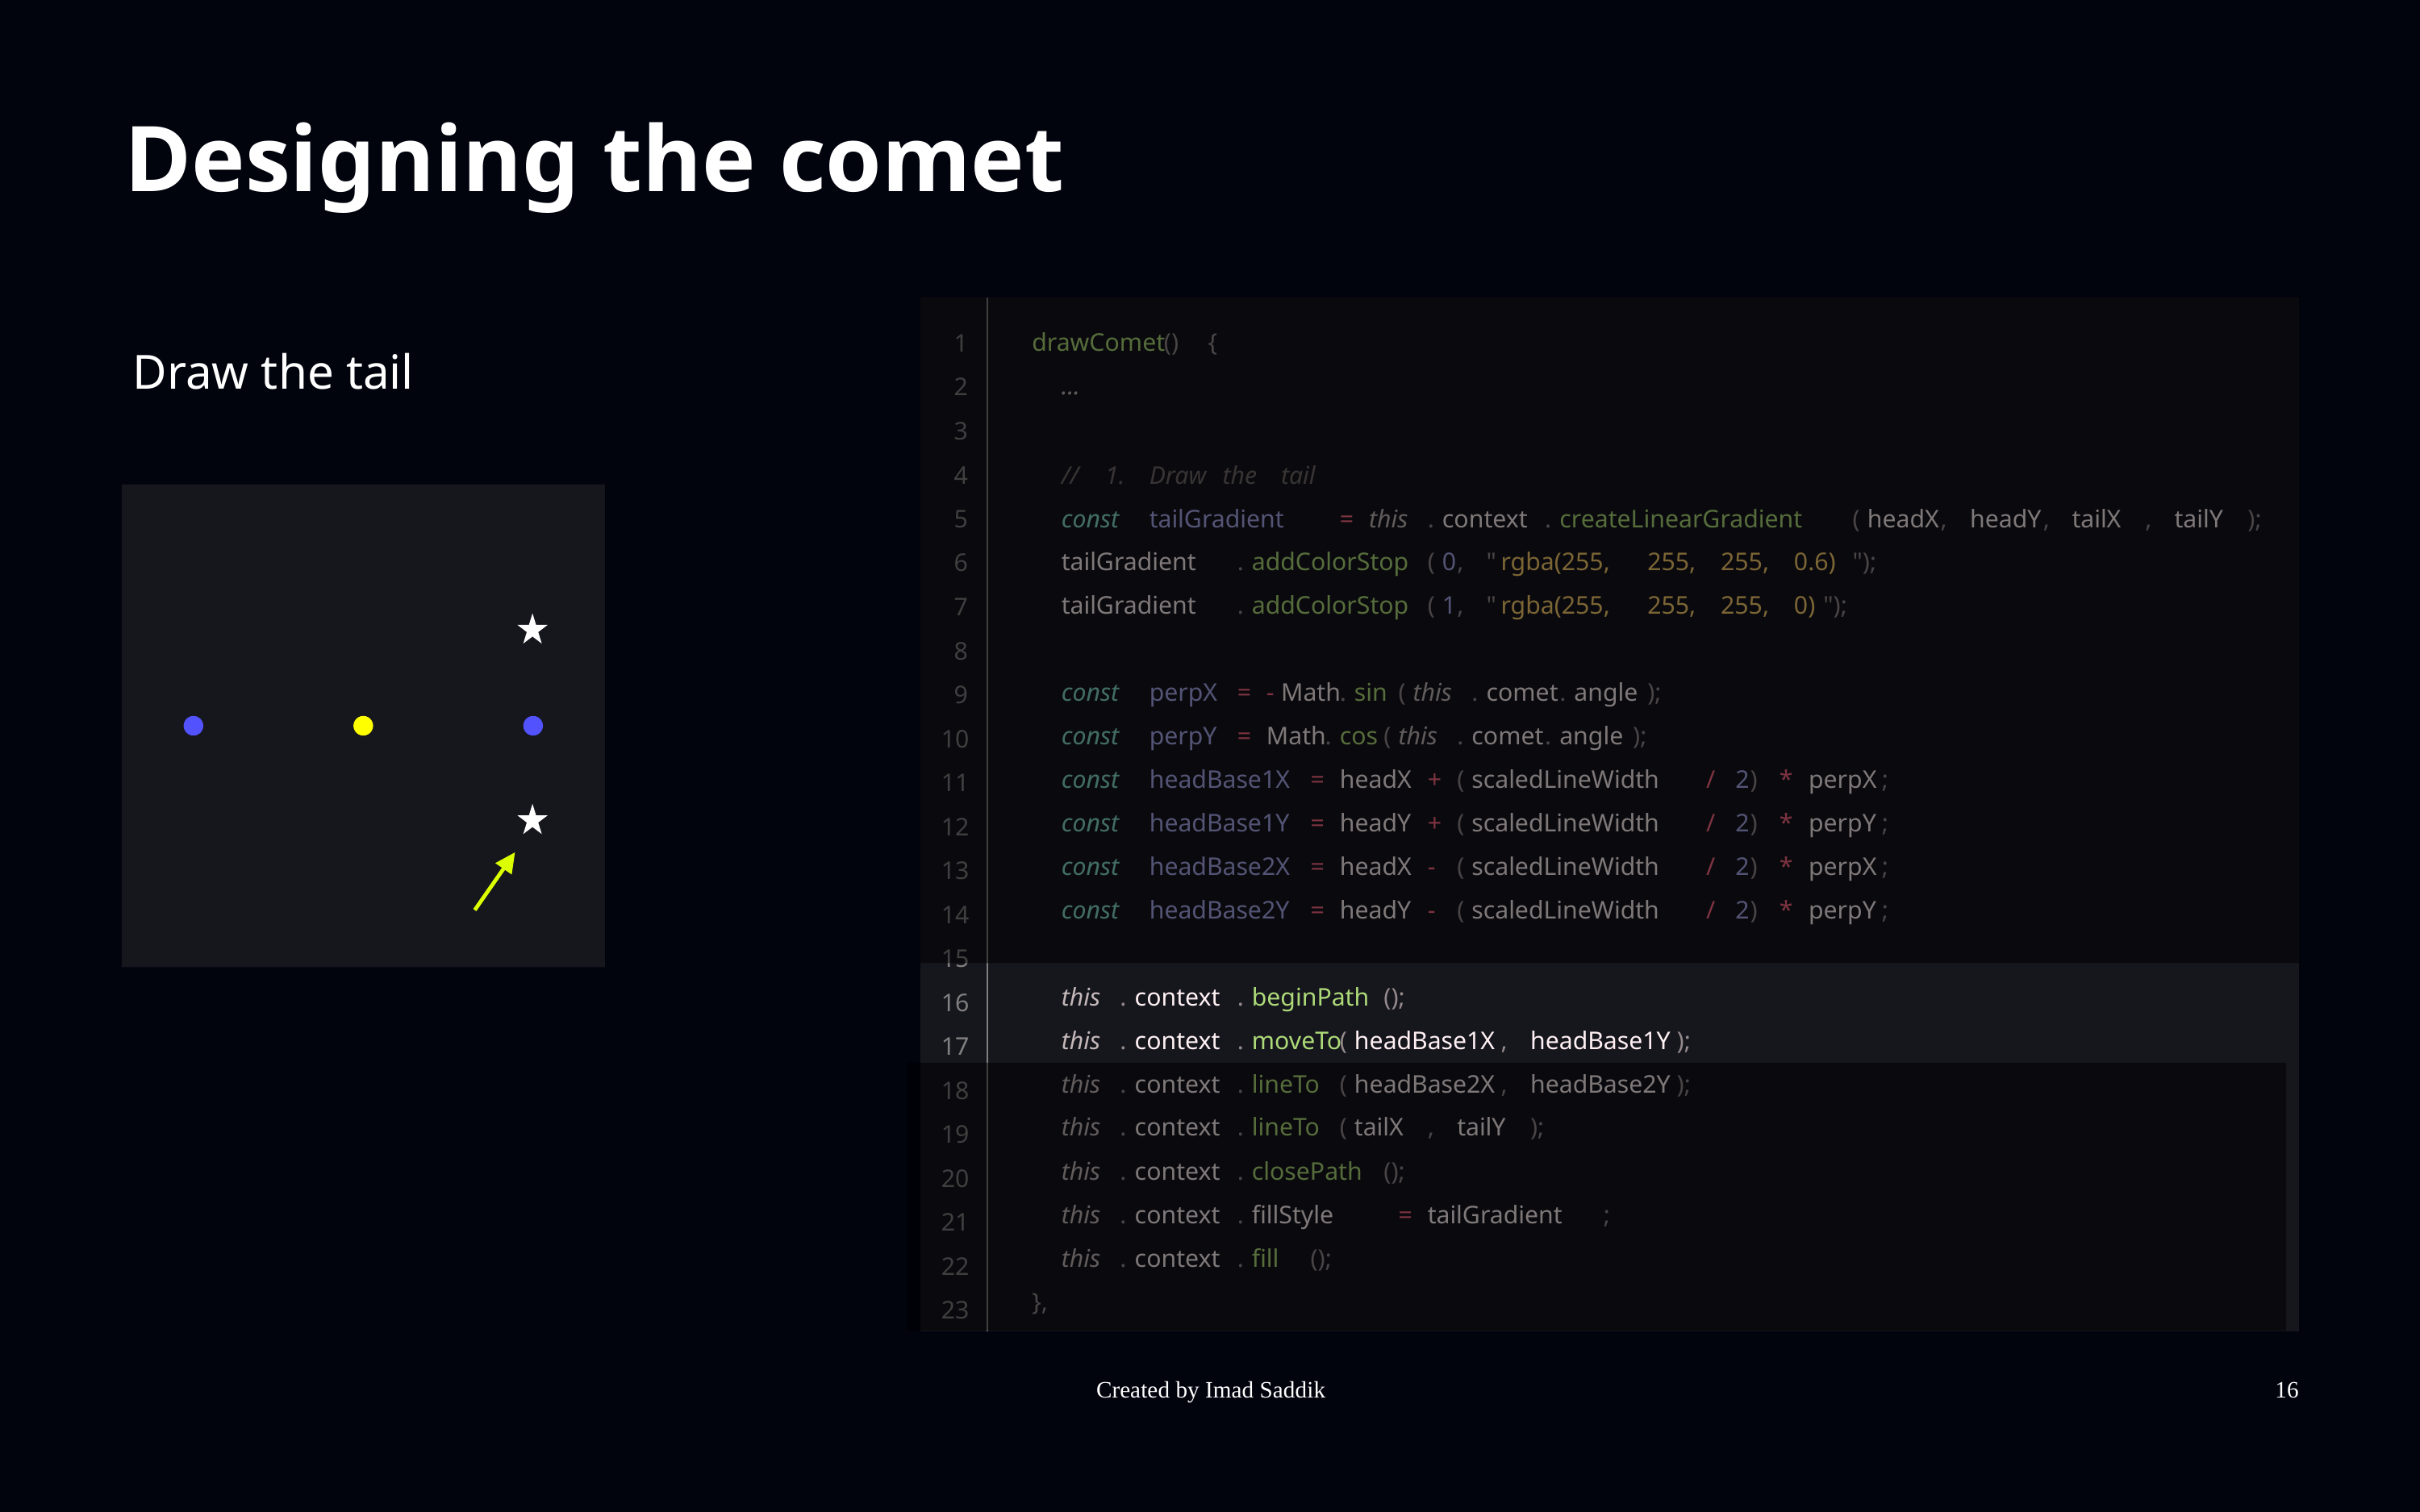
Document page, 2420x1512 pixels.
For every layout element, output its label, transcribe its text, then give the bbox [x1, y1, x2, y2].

text_box Designing the comet [112, 61, 1411, 251]
text_box [920, 297, 2299, 964]
picture [121, 484, 606, 968]
text_box [907, 1062, 2287, 1331]
text_box Draw the tail [121, 301, 817, 399]
picture [920, 297, 2300, 1331]
text_box [517, 803, 548, 835]
text_box [517, 613, 548, 644]
